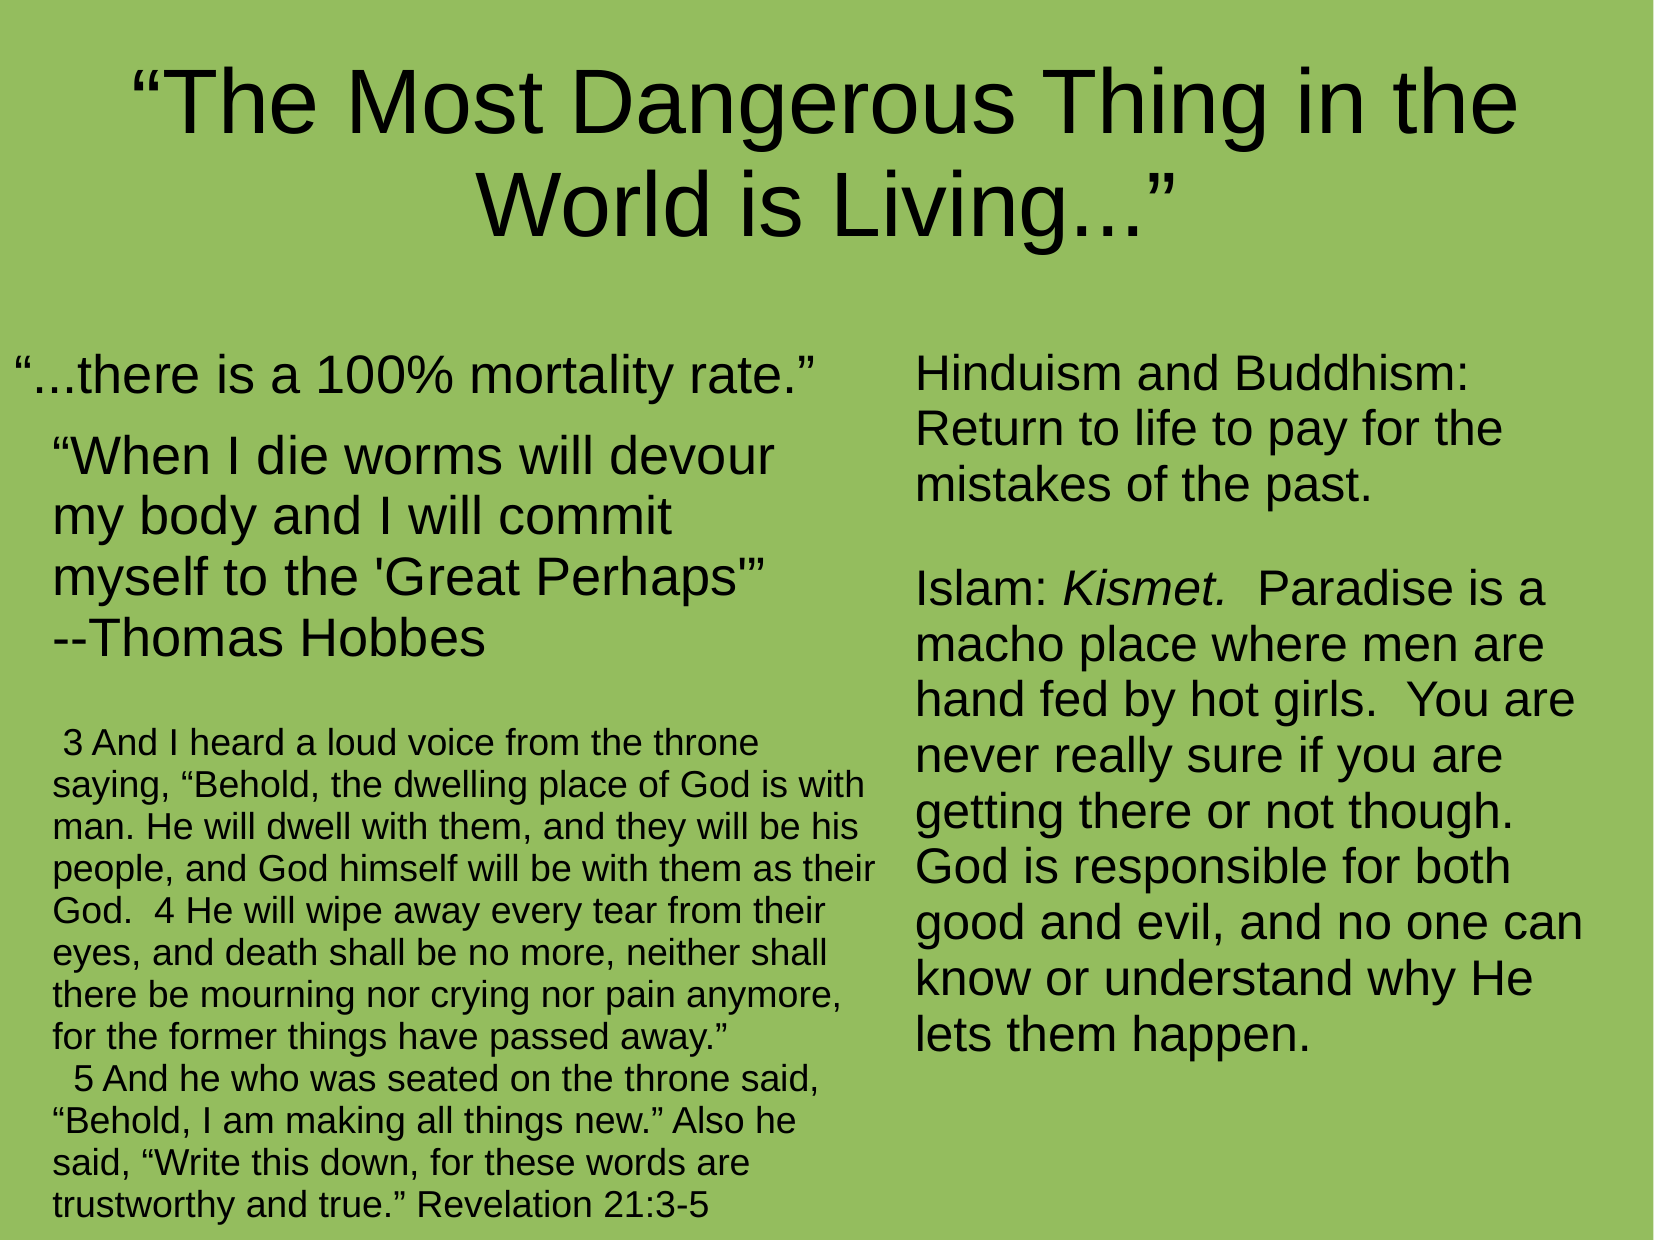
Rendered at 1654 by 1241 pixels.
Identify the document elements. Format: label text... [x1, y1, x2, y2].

text_box “When I die worms will devour my body and I will commit myself to the 'Great Perhaps'” --Thomas Hobbes [37, 418, 826, 676]
text_box Islam: Kismet. Paradise is a macho place where men are hand fed by hot girls. You are never really sure if you are getting there or not though. God is responsible for both good and evil, and no one can know or understand why He lets them happen. [900, 552, 1613, 1070]
text_box 3 And I heard a loud voice from the throne saying, “Behold, the dwelling place of God is with man. He will dwell with them, and they will be his people, and God himself will be with them as their God. 4 He will wipe away every tear from their eyes, and death shall be no more, neither shall there be mourning nor crying nor pain anymore, for the former things have passed away.” 5 And he who was seated on the throne said, “Behold, I am making all things new.” Also he said, “Write this down, for these words are trustworthy and true.” Revelation 21:3-5 [37, 714, 901, 1234]
title “The Most Dangerous Thing in the World is Living...” [82, 50, 1571, 256]
text_box Hinduism and Buddhism: Return to life to pay for the mistakes of the past. [900, 337, 1613, 552]
text_box “...there is a 100% mortality rate.” [0, 337, 863, 413]
